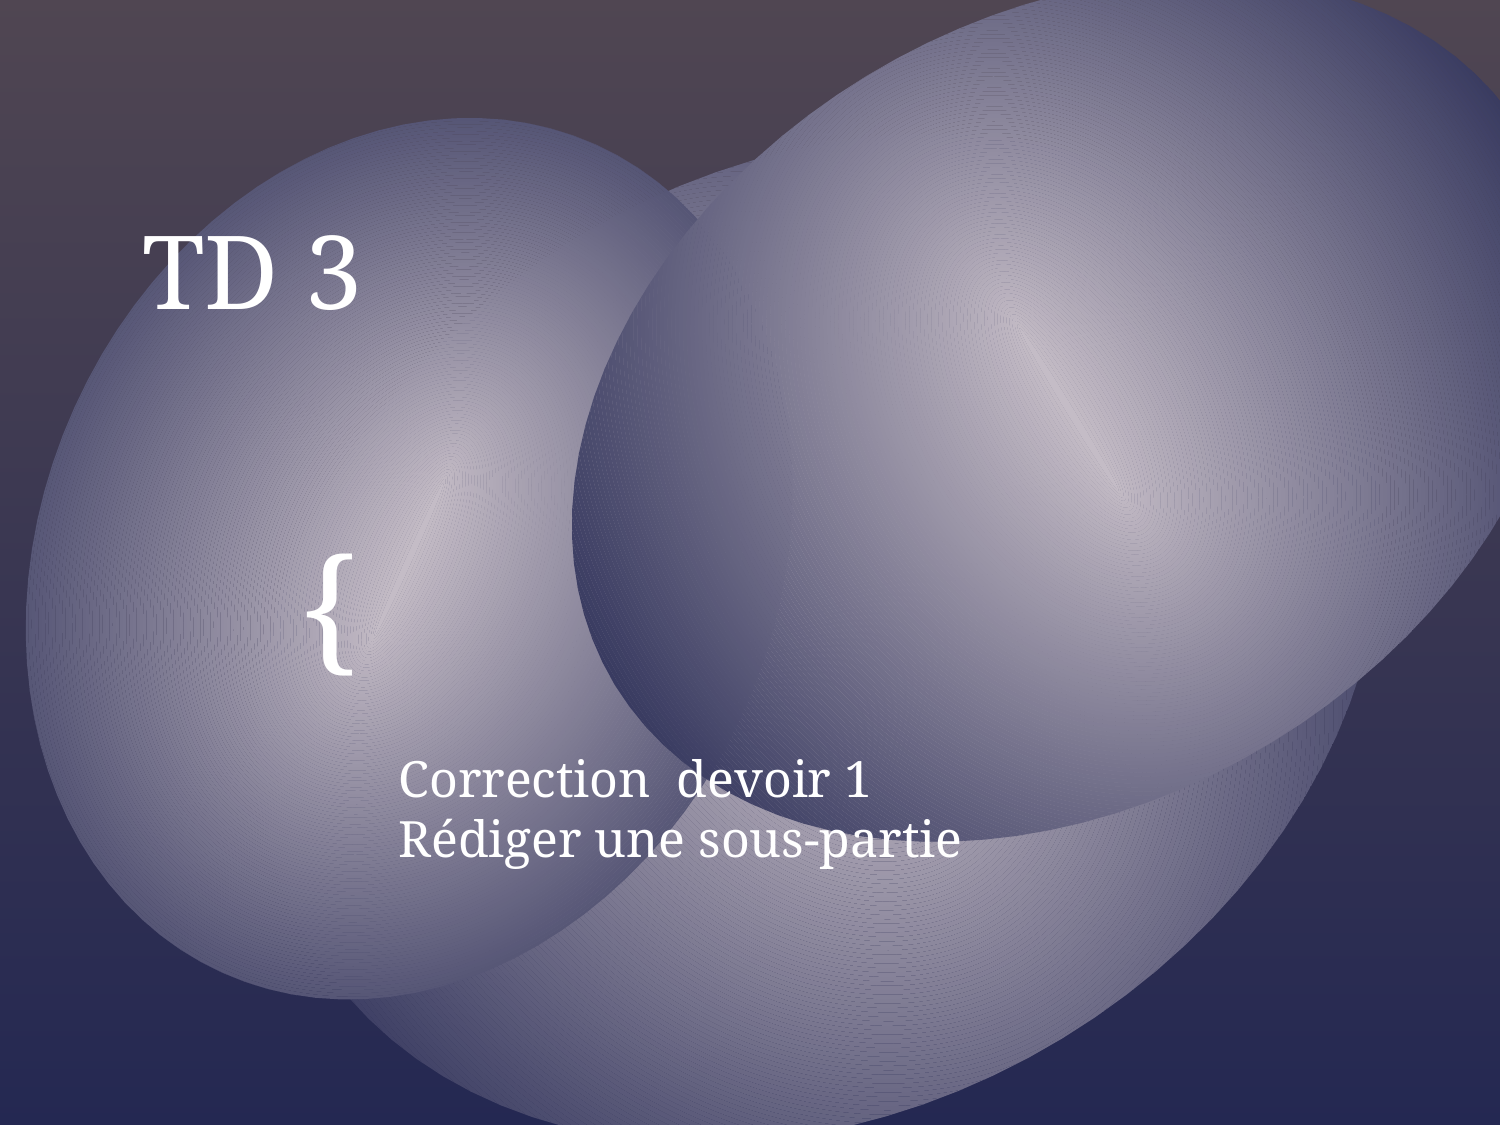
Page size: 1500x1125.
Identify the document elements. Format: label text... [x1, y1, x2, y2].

title TD 3 [127, 200, 1365, 554]
subtitle Correction devoir 1 Rédiger une sous-partie [383, 739, 1397, 894]
